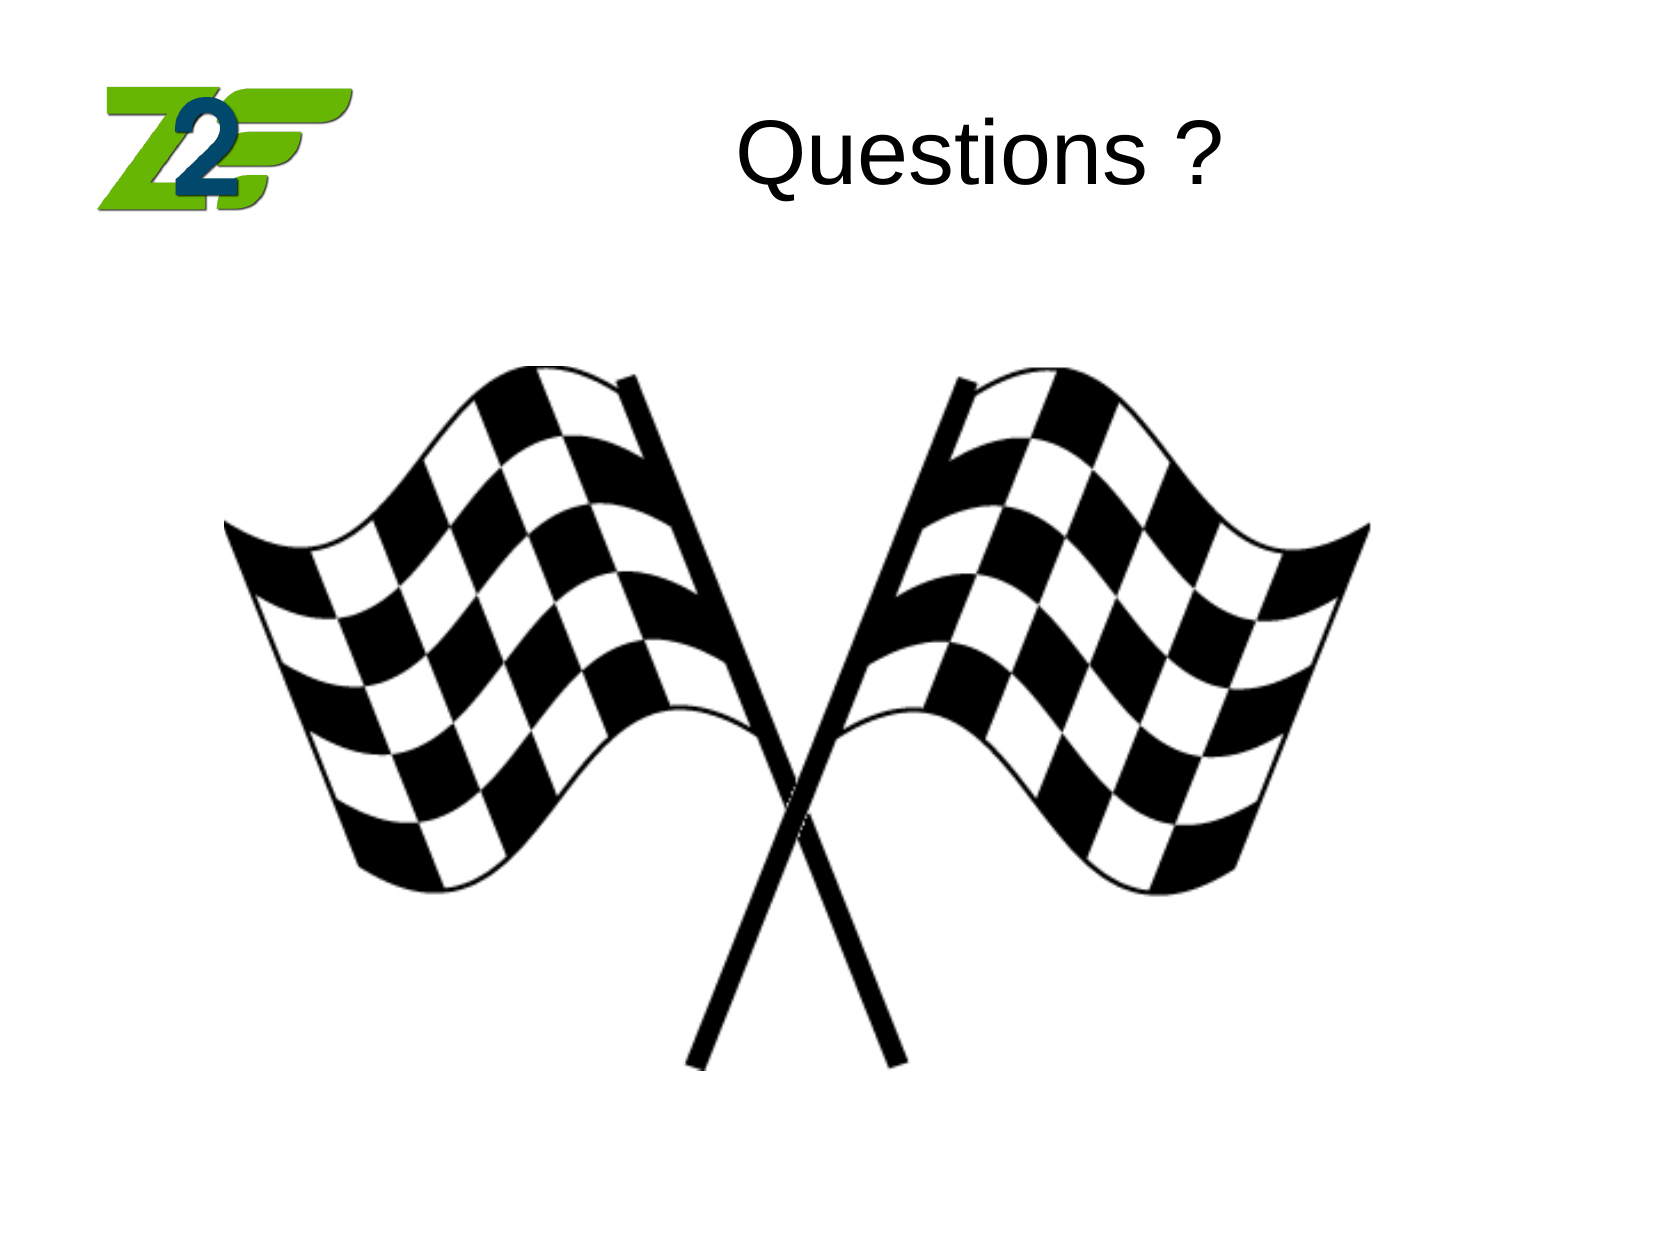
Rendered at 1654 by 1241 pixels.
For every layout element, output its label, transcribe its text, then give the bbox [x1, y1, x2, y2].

picture [94, 82, 355, 213]
title Questions ? [389, 49, 1571, 257]
picture [224, 366, 1373, 1071]
